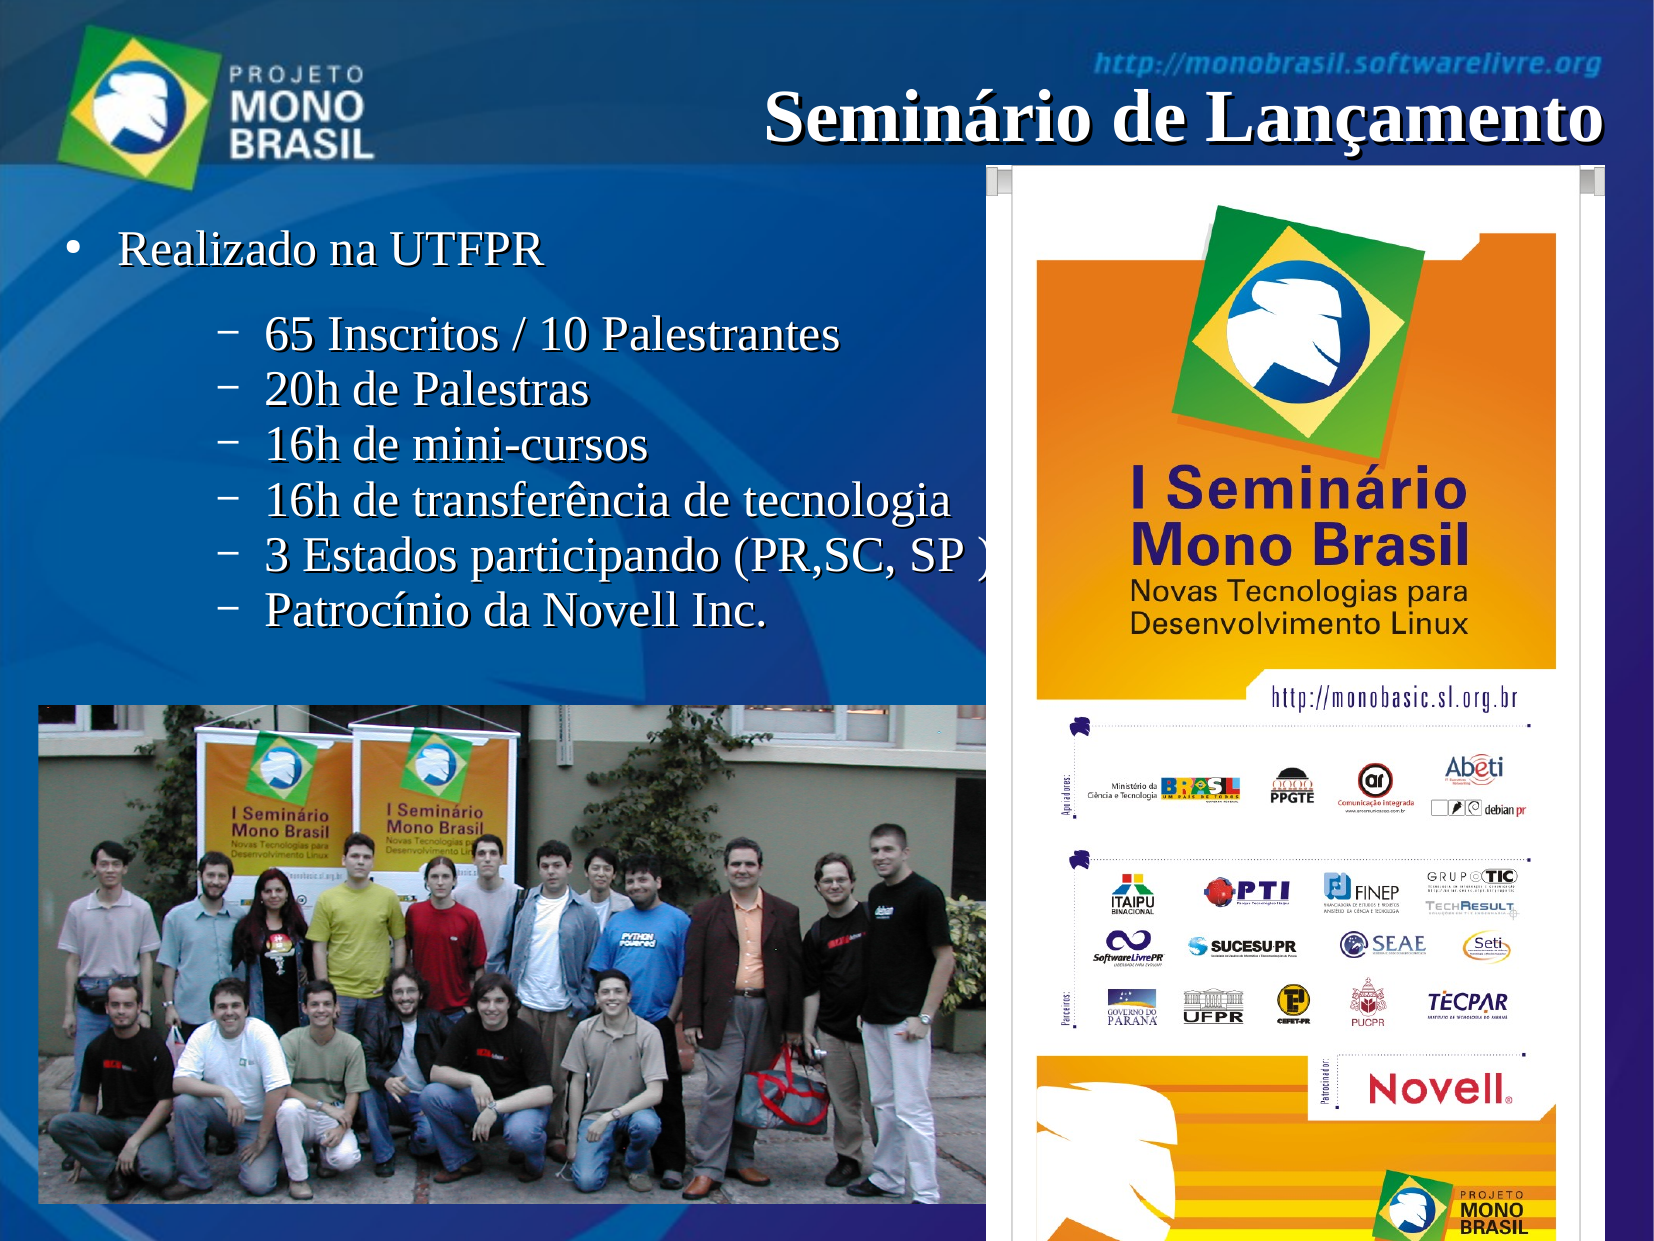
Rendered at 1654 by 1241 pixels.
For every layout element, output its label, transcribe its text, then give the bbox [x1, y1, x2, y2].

title Seminário de Lançamento [222, 43, 1606, 191]
picture [0, 0, 1654, 1241]
list Realizado na UTFPR 65 Inscritos / 10 Palestrantes 20h de Palestras 16h de mini-cursos 16h de transferência de tecnologia 3 Estados participando (PR,SC, SP ) Patrocínio da Novell Inc. [28, 220, 986, 1003]
